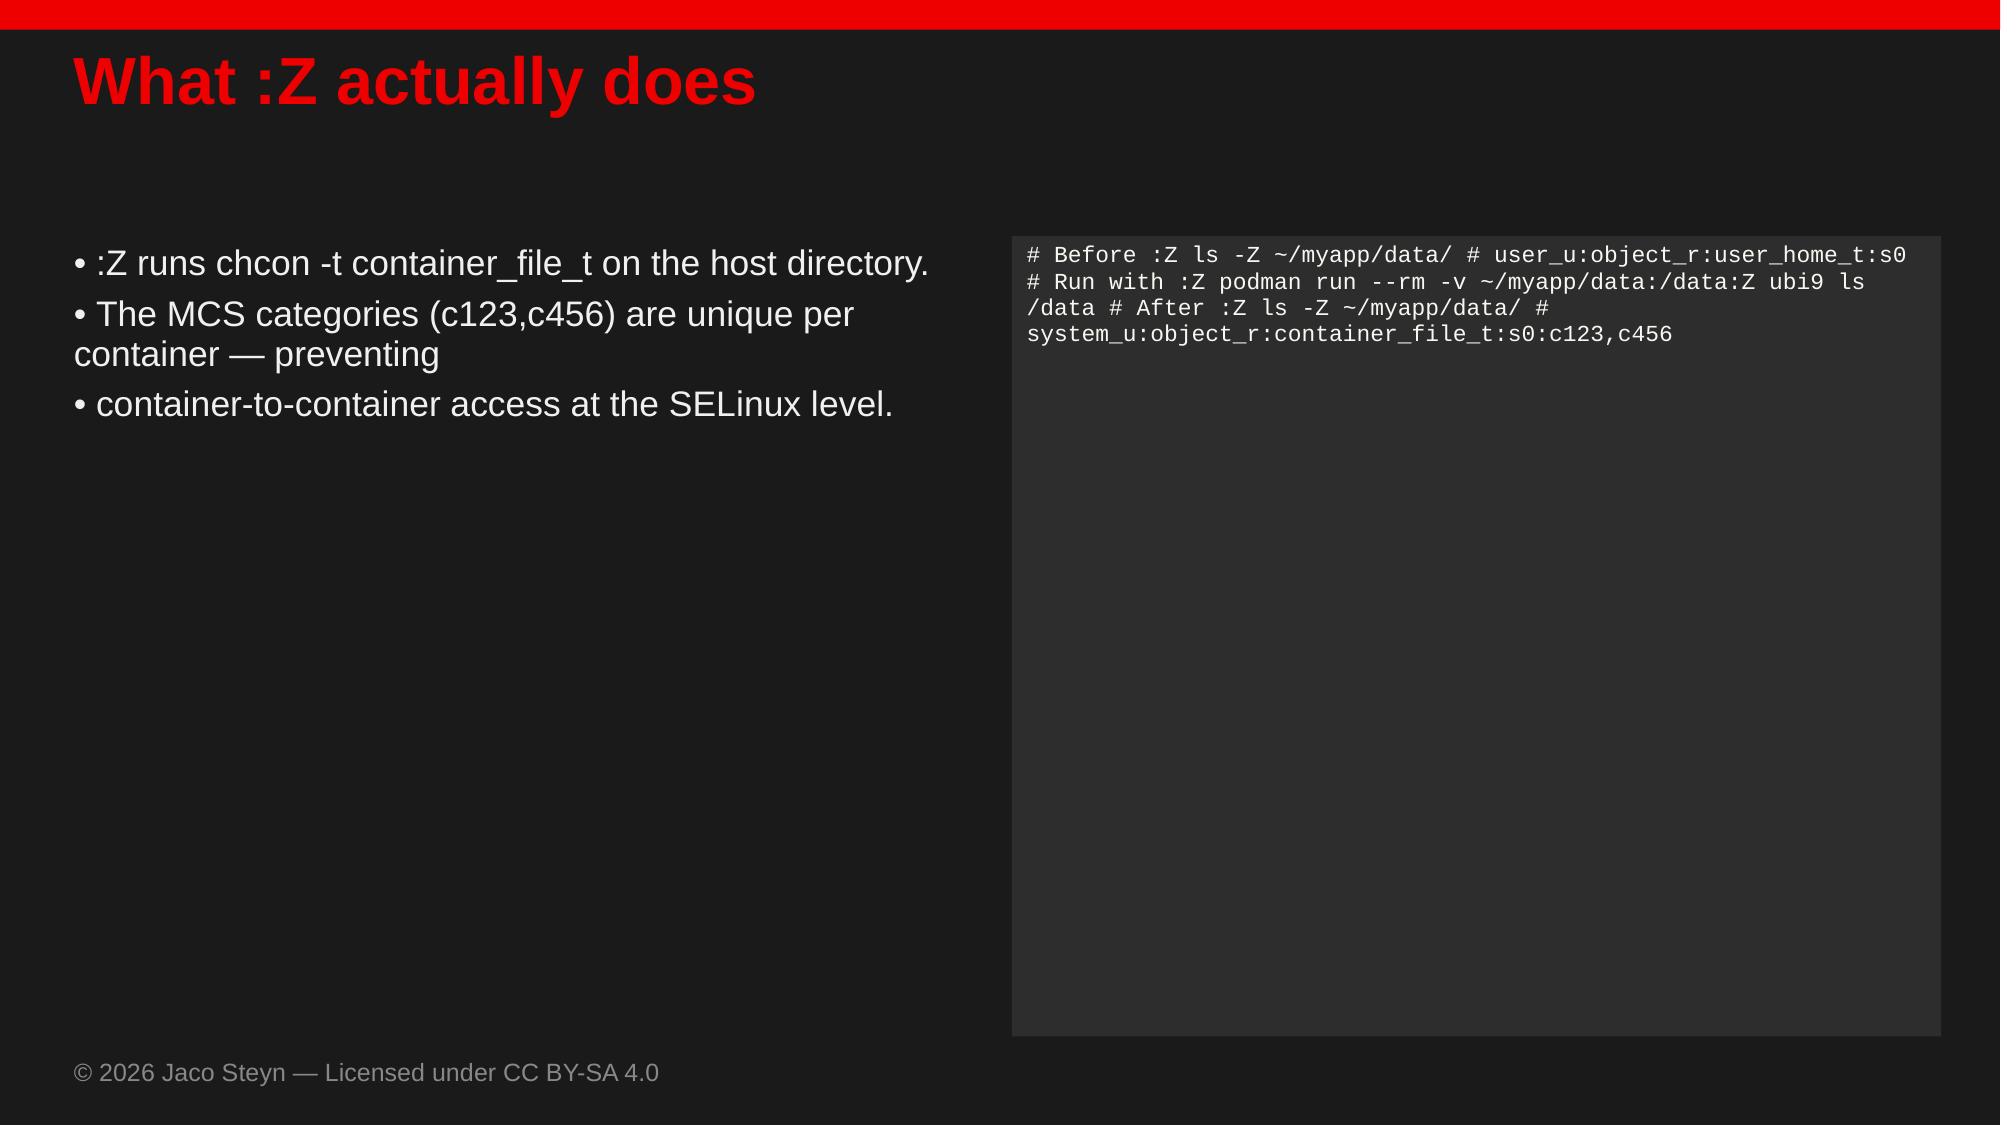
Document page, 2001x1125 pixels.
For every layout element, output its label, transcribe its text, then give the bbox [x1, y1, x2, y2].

text_box [0, 0, 2001, 30]
text_box • :Z runs chcon -t container_file_t on the host directory. • The MCS categories (c123,c456) are unique per container — preventing • container-to-container access at the SELinux level. [59, 236, 989, 1037]
text_box What :Z actually does [59, 36, 1942, 208]
text_box # Before :Z ls -Z ~/myapp/data/ # user_u:object_r:user_home_t:s0 # Run with :Z podman run --rm -v ~/myapp/data:/data:Z ubi9 ls /data # After :Z ls -Z ~/myapp/data/ # system_u:object_r:container_file_t:s0:c123,c456 [1011, 236, 1942, 1037]
text_box © 2026 Jaco Steyn — Licensed under CC BY-SA 4.0 [59, 1051, 1942, 1093]
